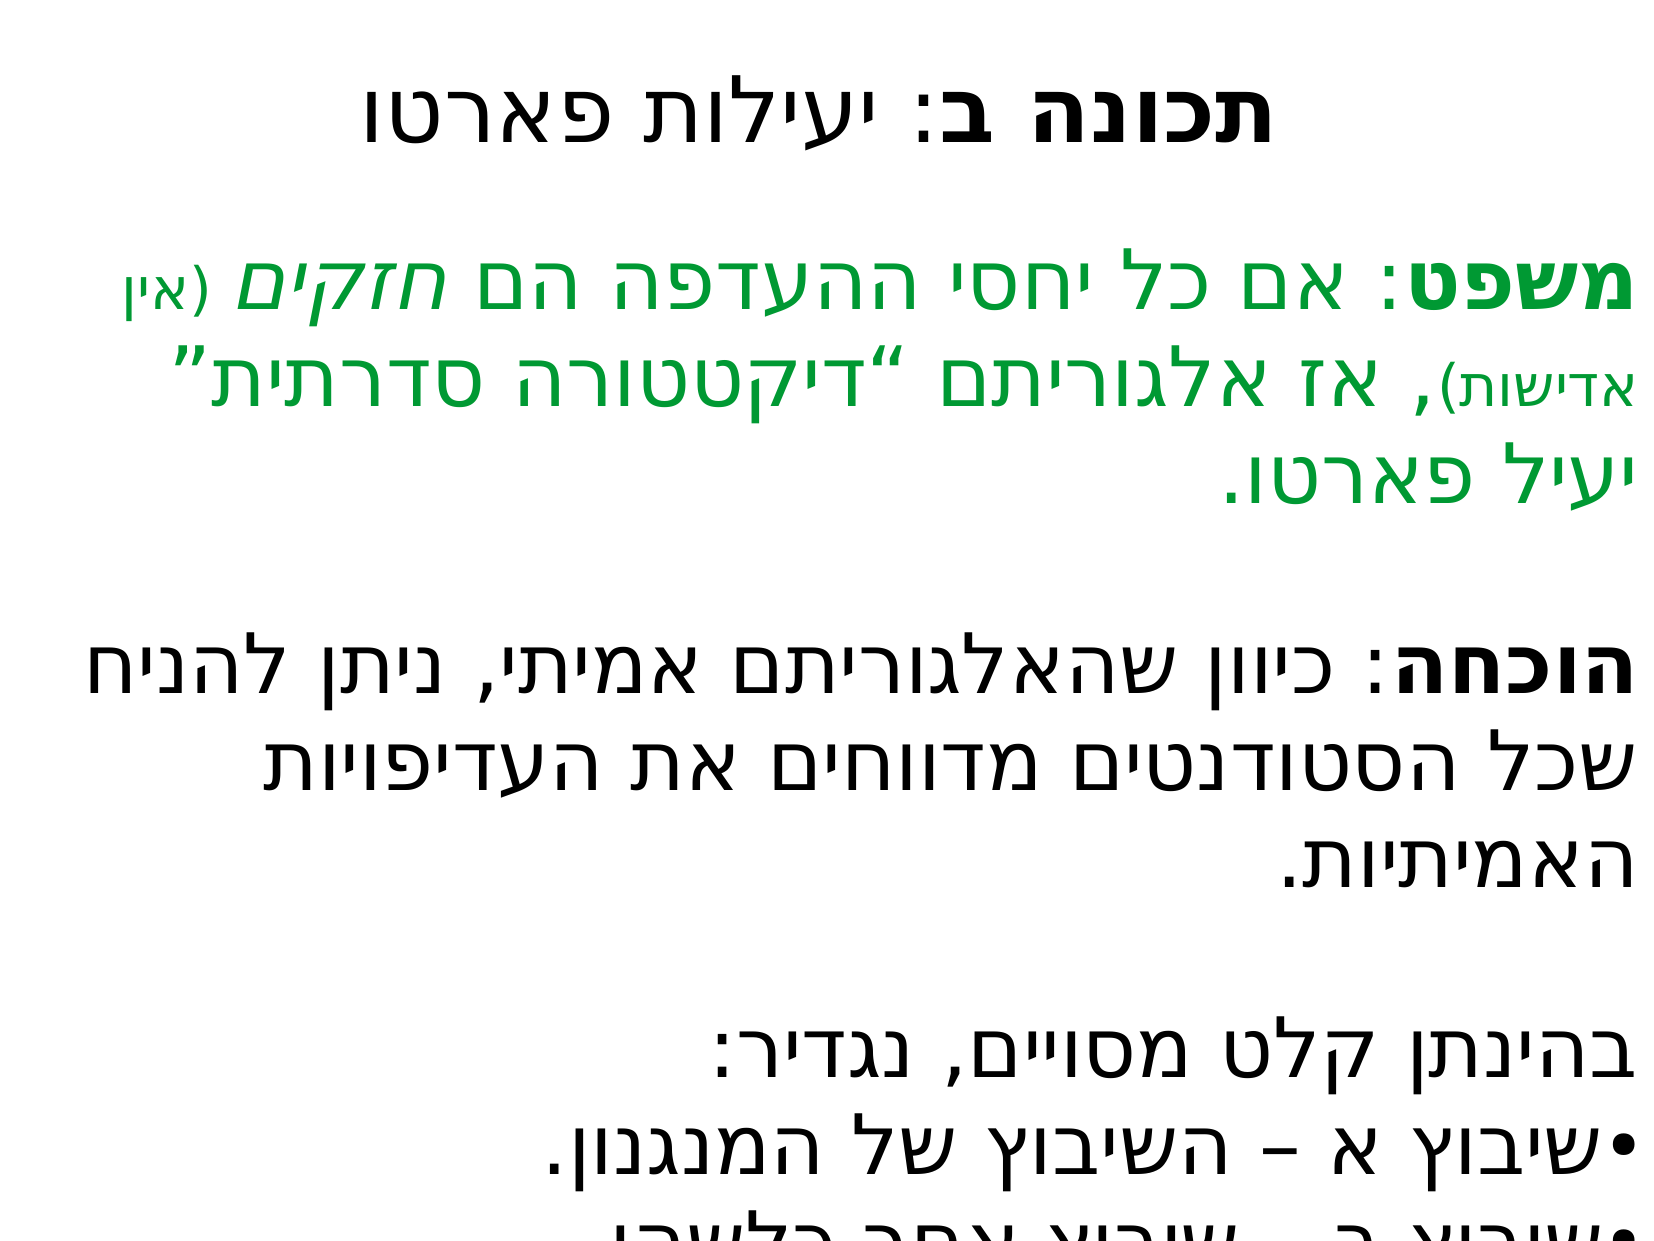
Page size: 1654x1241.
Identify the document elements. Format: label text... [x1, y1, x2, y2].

title תכונה ב: יעילות פארטו [75, 58, 1564, 163]
text_box משפט: אם כל יחסי ההעדפה הם חזקים (אין אדישות), אז אלגוריתם “דיקטטורה סדרתית” יעיל פארטו. הוכחה: כיוון שהאלגוריתם אמיתי, ניתן להניח שכל הסטודנטים מדווחים את העדיפויות האמיתיות. בהינתן קלט מסויים, נגדיר: שיבוץ א – השיבוץ של המנגנון. שיבוץ ב – שיבוץ אחר כלשהו. נניח בשלילה ששיבוץ ב הוא שיפור פארטו של שיבוץ א. [0, 225, 1654, 1241]
